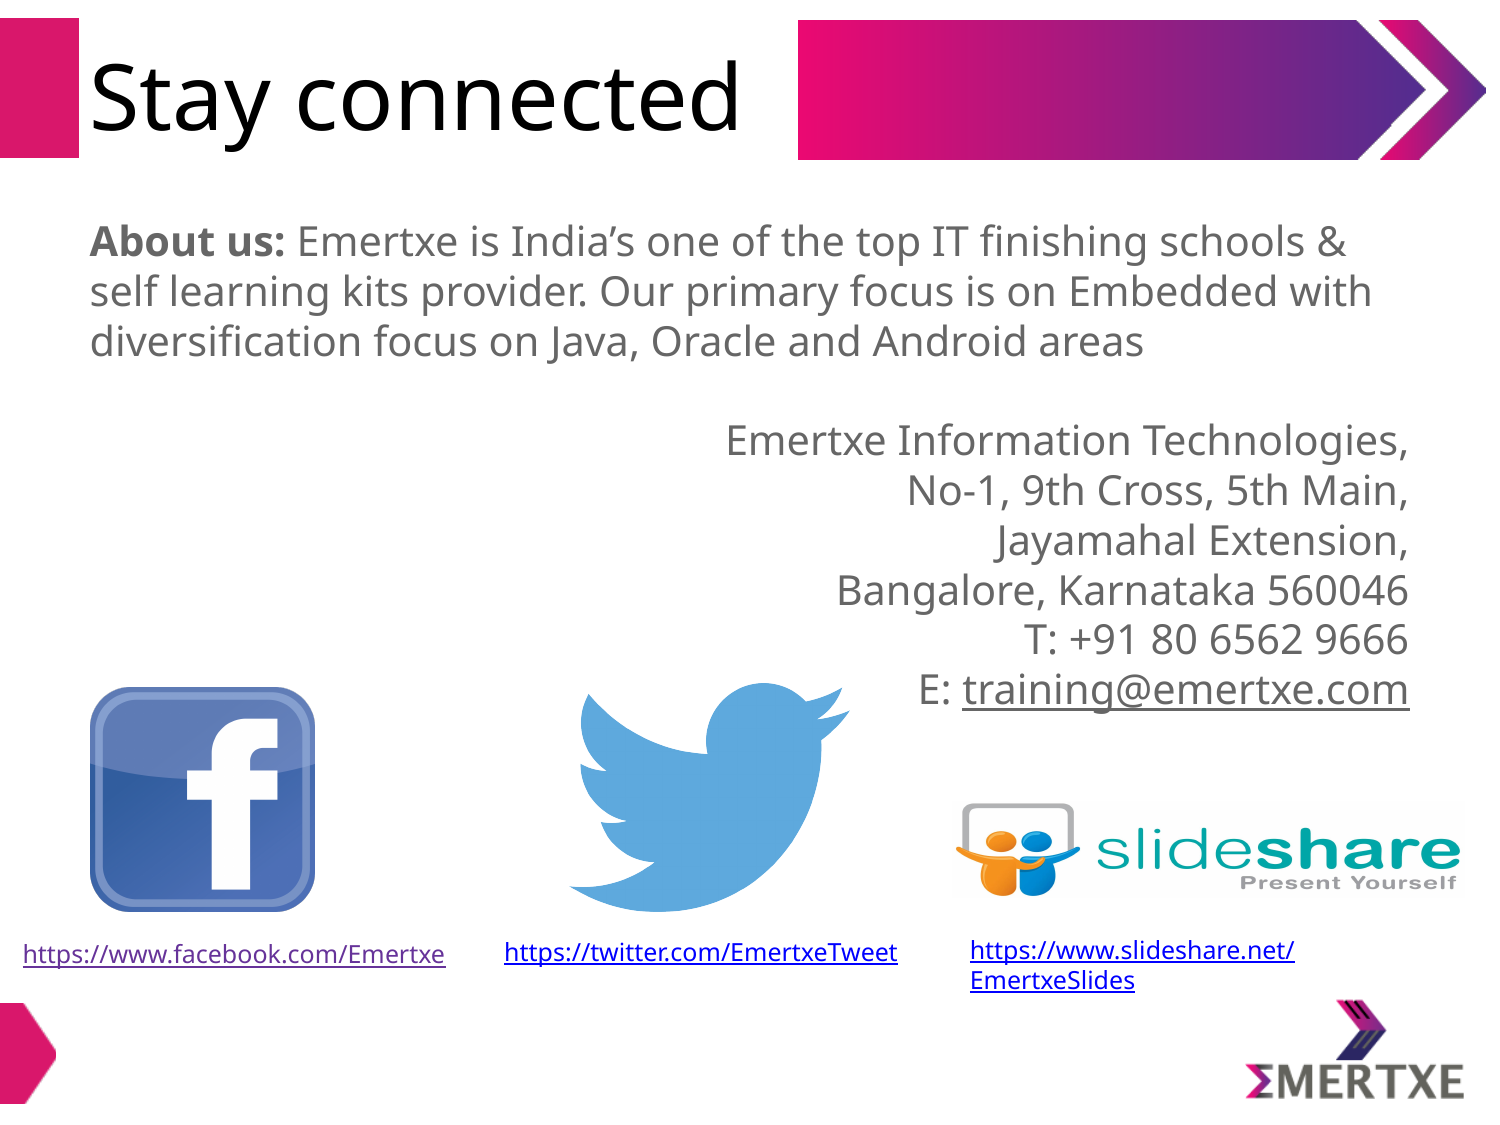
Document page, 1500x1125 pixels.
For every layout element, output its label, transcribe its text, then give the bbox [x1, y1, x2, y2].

text_box https://www.slideshare.net/EmertxeSlides [954, 926, 1472, 1002]
picture [1425, 20, 1486, 160]
text_box https://www.facebook.com/Emertxe [7, 931, 468, 976]
picture [569, 683, 850, 912]
picture [952, 801, 1465, 898]
picture [90, 687, 315, 912]
text_box About us: Emertxe is India’s one of the top IT finishing schools & self learning kits provider. Our primary focus is on Embedded with diversification focus on Java, Oracle and Android areas Emertxe Information Technologies, No-1, 9th Cross, 5th Main, Jayamahal Extension, Bangalore, Karnataka 560046 T: +91 80 6562 9666 E: training@emertxe.com [74, 207, 1425, 656]
text_box https://twitter.com/EmertxeTweet [489, 928, 933, 974]
text_box Stay connected [74, 0, 1425, 188]
picture [1245, 1002, 1465, 1099]
